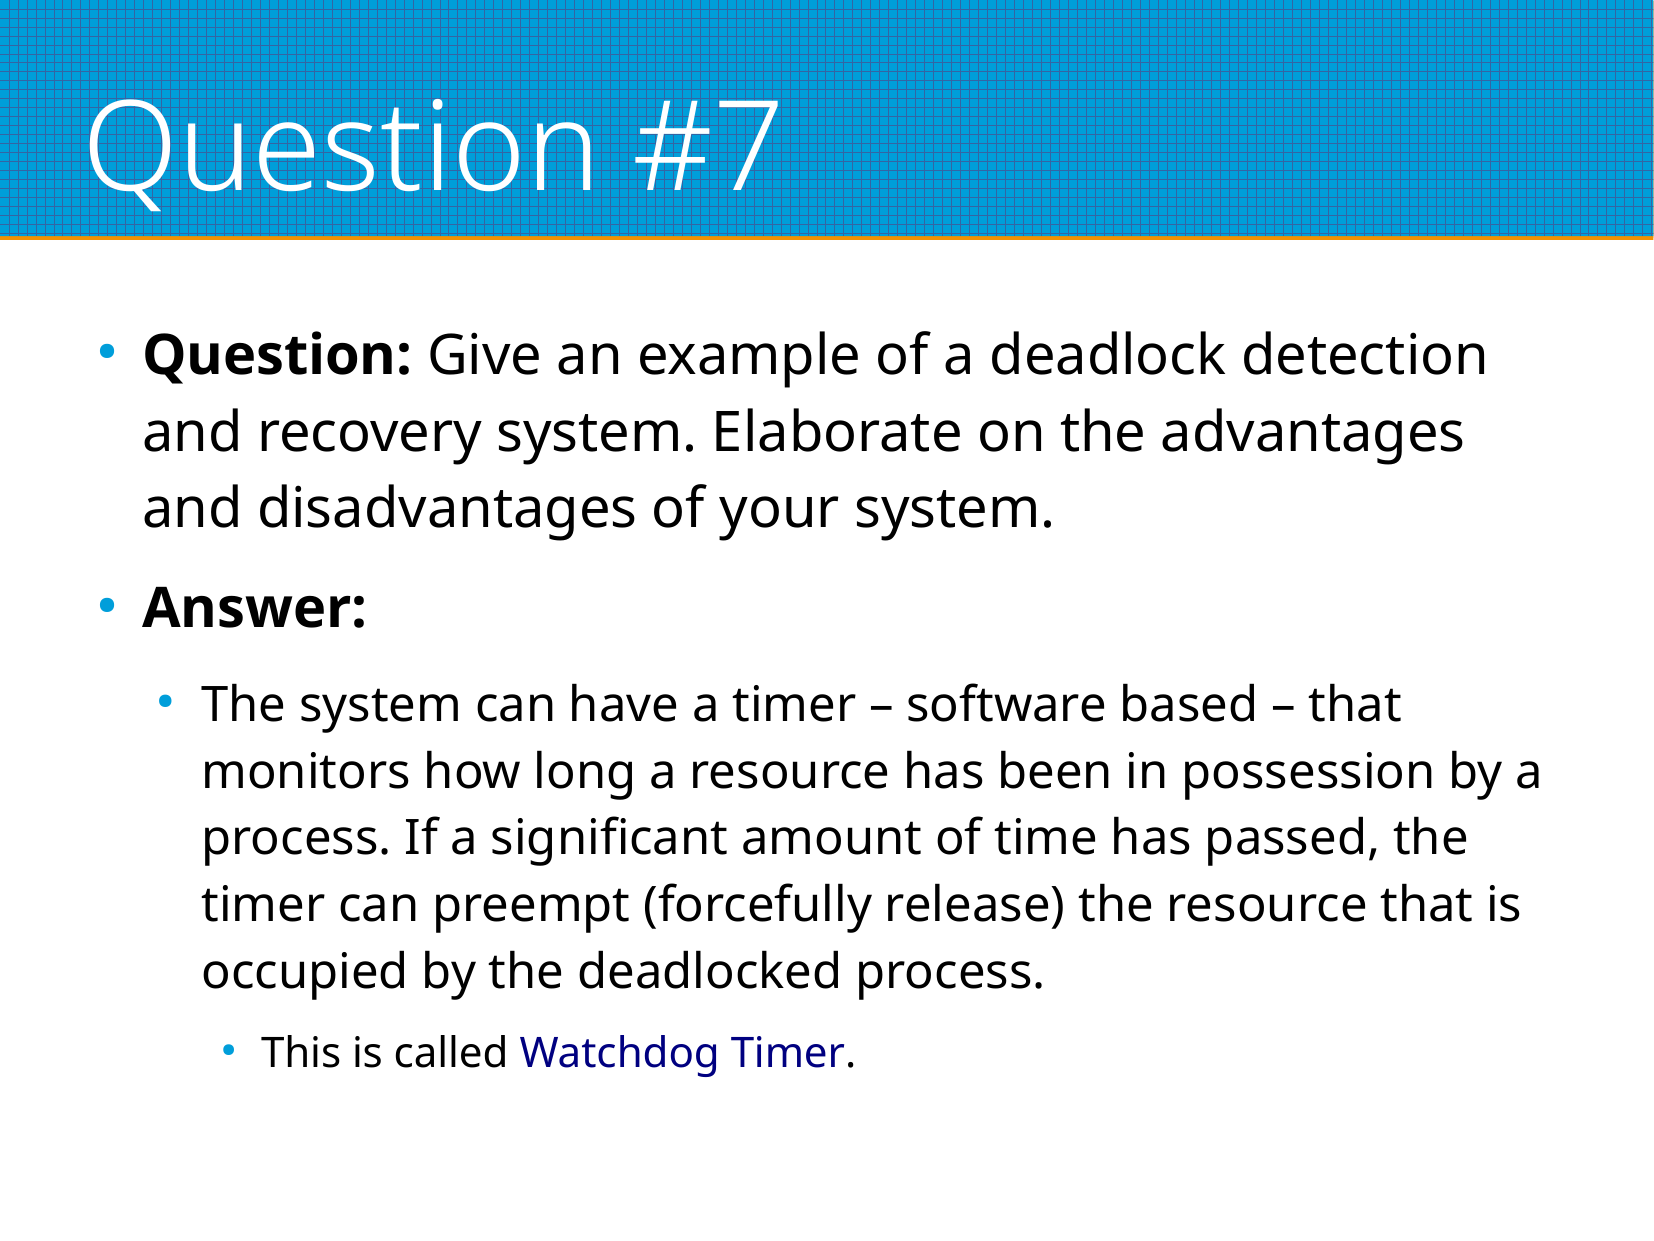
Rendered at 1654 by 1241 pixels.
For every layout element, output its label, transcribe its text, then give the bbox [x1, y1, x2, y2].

list Question: Give an example of a deadlock detection and recovery system. Elaborate on the advantages and disadvantages of your system. Answer: The system can have a timer – software based – that monitors how long a resource has been in possession by a process. If a significant amount of time has passed, the timer can preempt (forcefully release) the resource that is occupied by the deadlocked process. This is called Watchdog Timer. [82, 314, 1563, 1081]
title Question #7 [82, 19, 1571, 227]
